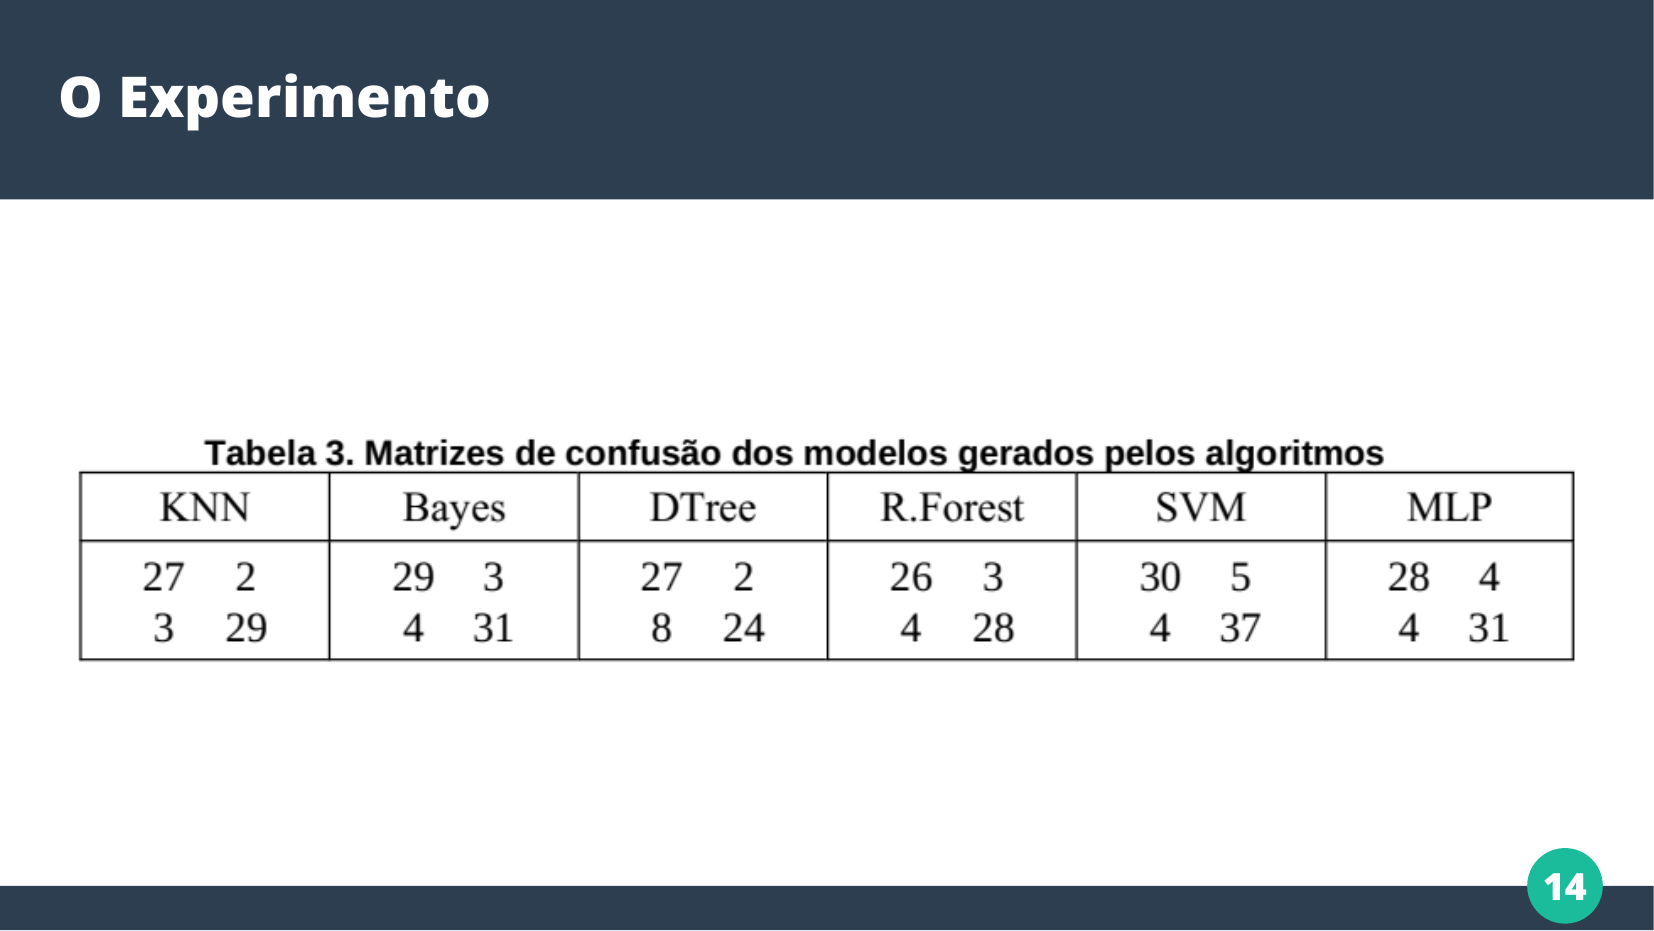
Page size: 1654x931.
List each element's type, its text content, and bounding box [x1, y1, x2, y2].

picture [59, 433, 1595, 674]
title O Experimento [59, 37, 1595, 156]
